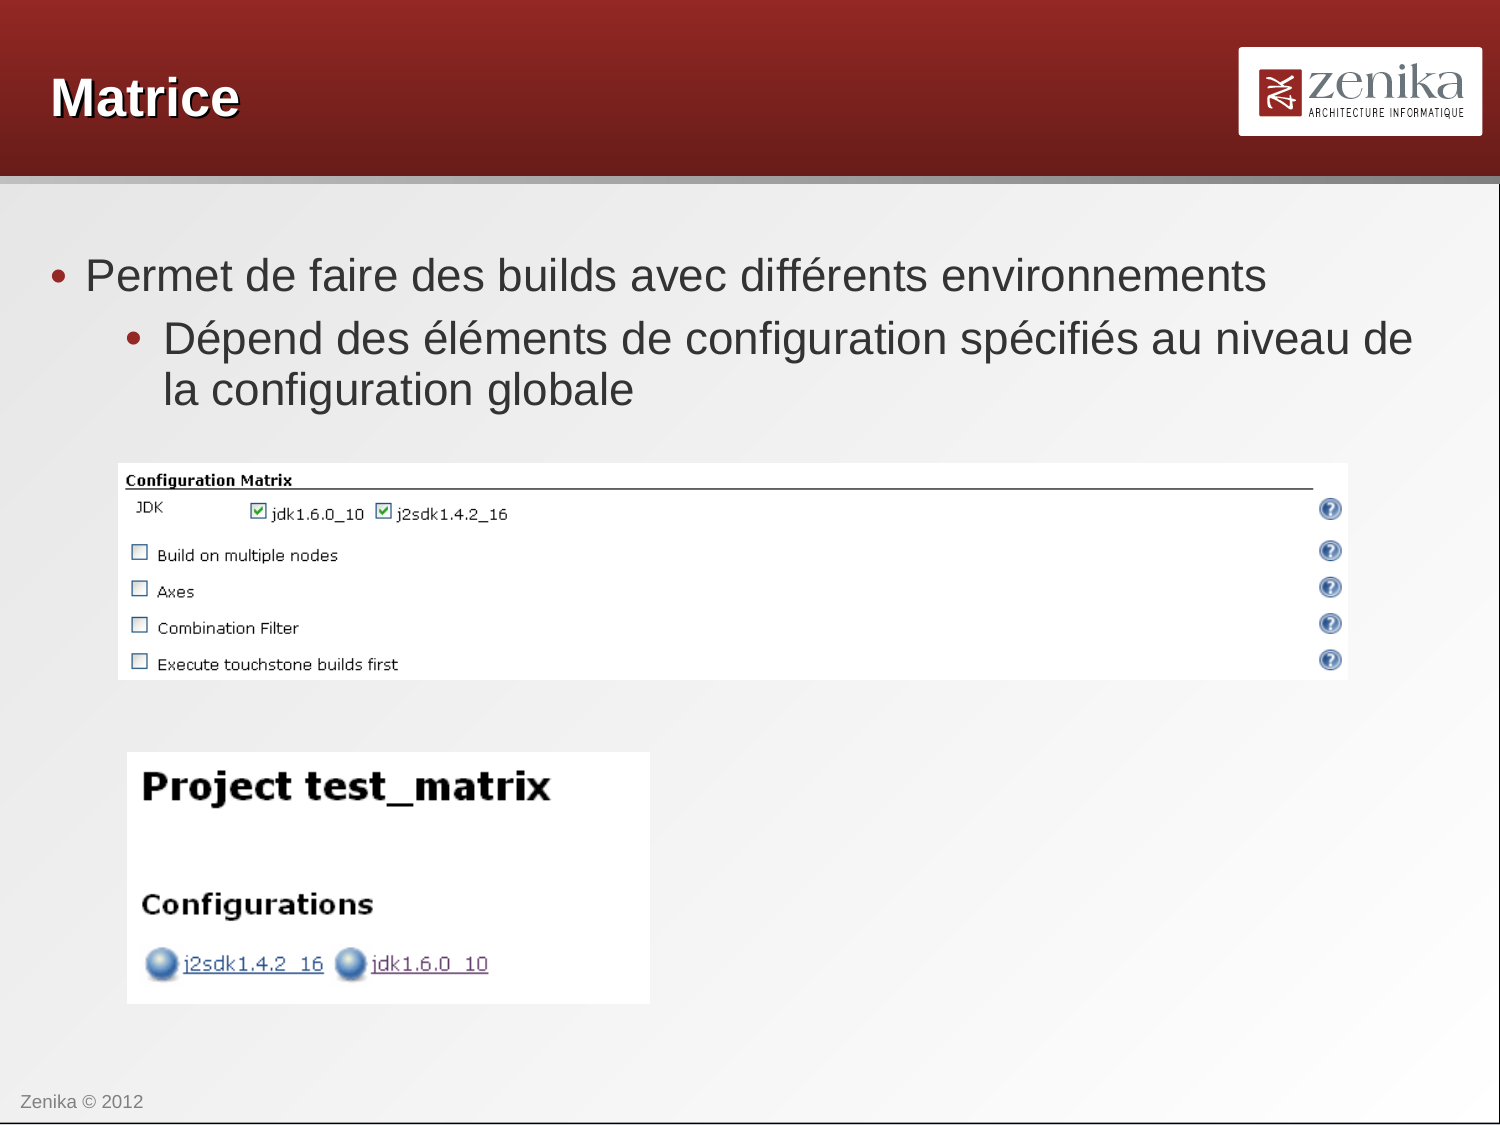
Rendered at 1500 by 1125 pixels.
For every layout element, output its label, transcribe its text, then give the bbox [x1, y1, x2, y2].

list Permet de faire des builds avec différents environnements Dépend des éléments de configuration spécifiés au niveau de la configuration globale [50, 249, 1435, 1064]
title Matrice [50, 15, 1206, 180]
picture [127, 752, 650, 1004]
picture [118, 463, 1348, 680]
picture [1257, 58, 1464, 125]
